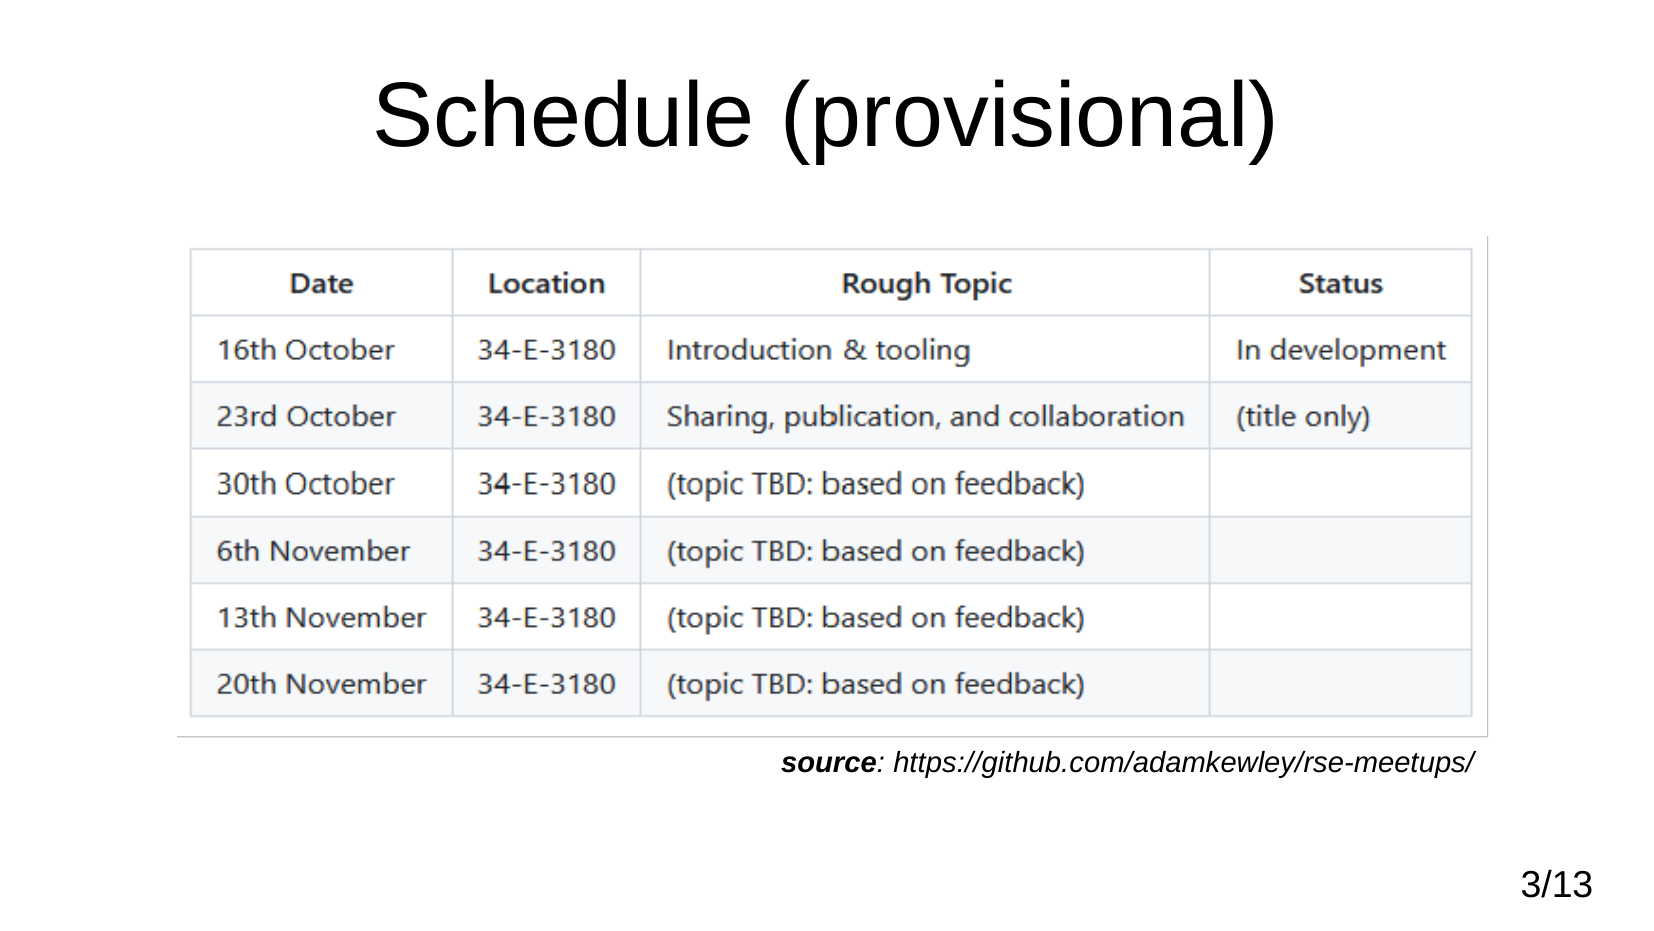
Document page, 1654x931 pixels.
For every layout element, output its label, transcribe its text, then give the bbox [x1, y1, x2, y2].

title Schedule (provisional) [82, 37, 1571, 193]
text_box source: https://github.com/adamkewley/rse-meetups/ [717, 738, 1490, 796]
text_box <number>/13 [1505, 856, 1625, 914]
picture [177, 236, 1490, 739]
